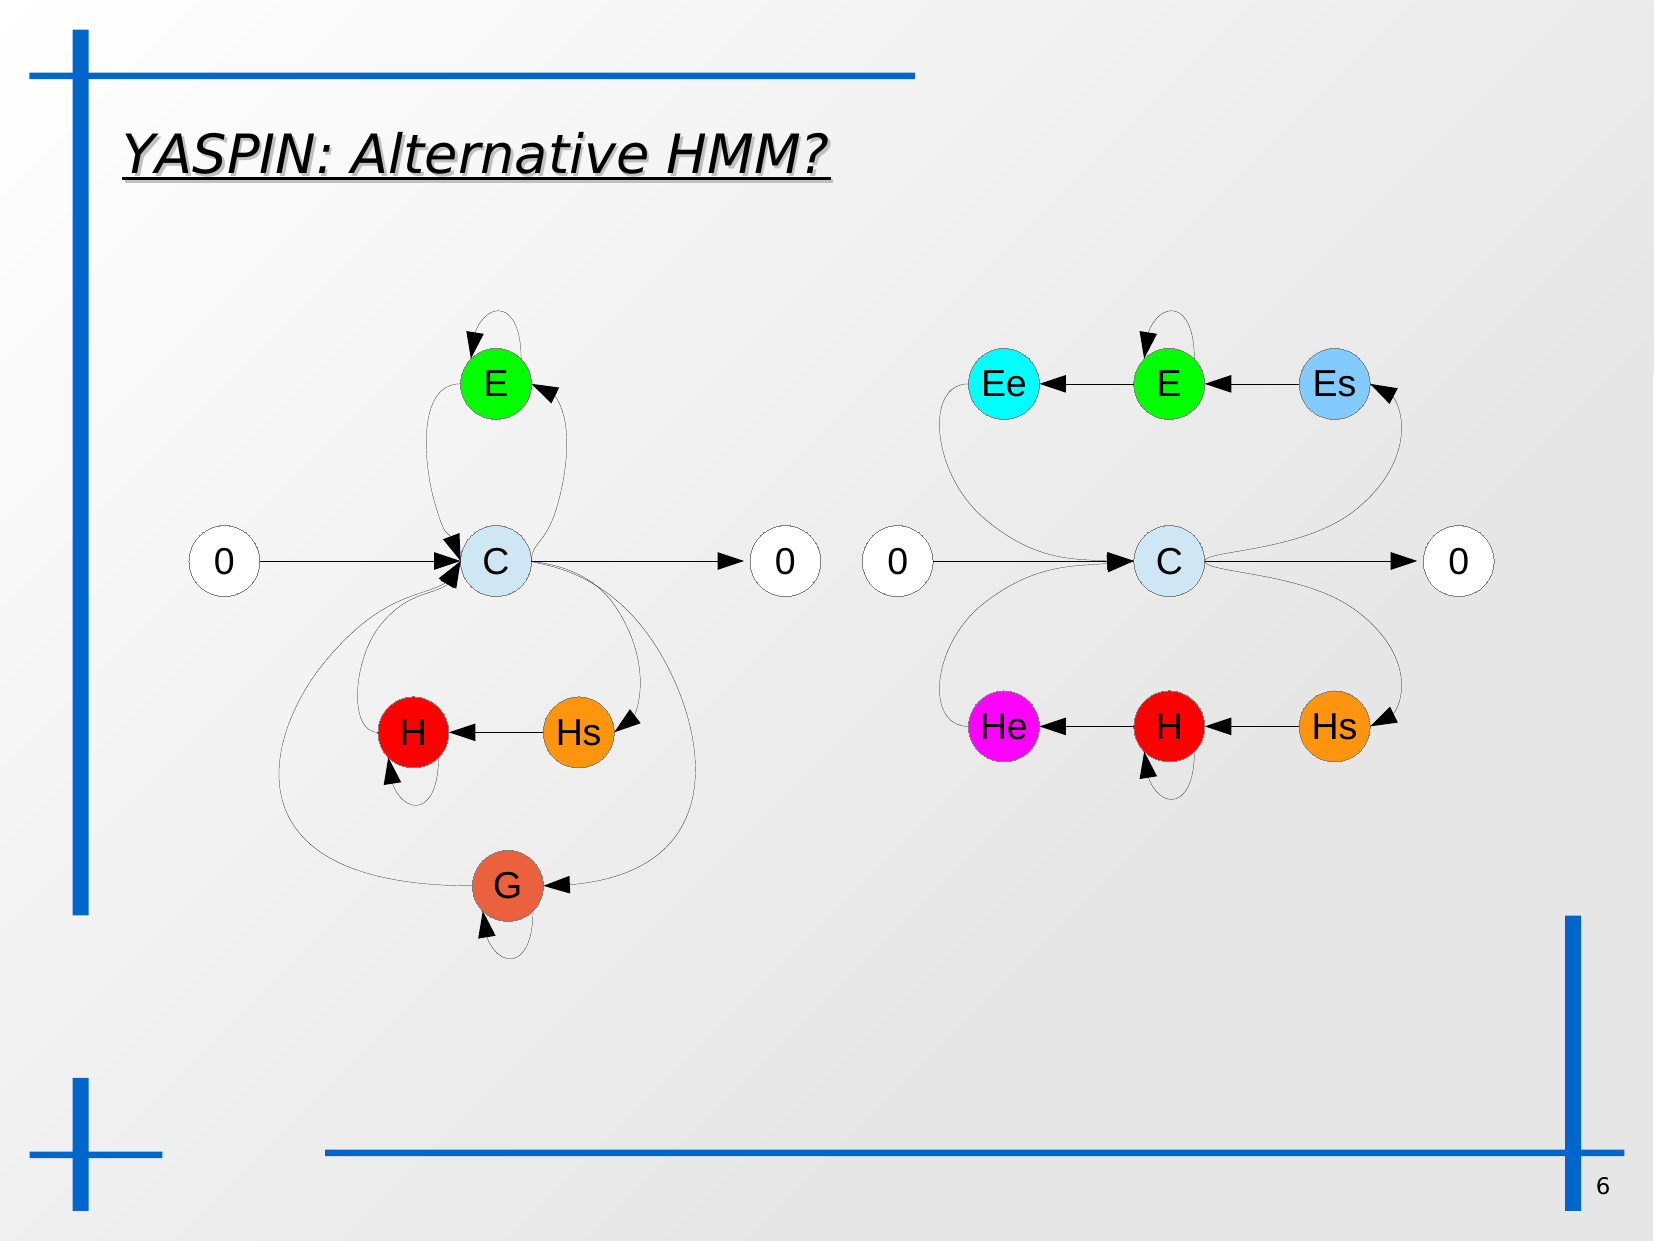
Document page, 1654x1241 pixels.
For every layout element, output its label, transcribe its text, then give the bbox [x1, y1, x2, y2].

text_box 0 [1423, 525, 1495, 597]
text_box C [460, 525, 532, 597]
text_box Hs [1299, 690, 1371, 762]
text_box 0 [750, 525, 821, 597]
text_box H [377, 696, 449, 768]
text_box He [968, 690, 1040, 762]
text_box Es [1299, 348, 1371, 420]
title YASPIN: Alternative HMM? [122, 91, 1524, 219]
text_box H [1133, 690, 1205, 762]
text_box 0 [862, 525, 934, 597]
text_box C [1133, 525, 1205, 597]
text_box Hs [543, 696, 615, 768]
text_box E [460, 348, 532, 420]
text_box Ee [968, 348, 1040, 420]
text_box E [1133, 348, 1205, 420]
text_box G [472, 850, 544, 922]
text_box 0 [188, 525, 260, 597]
